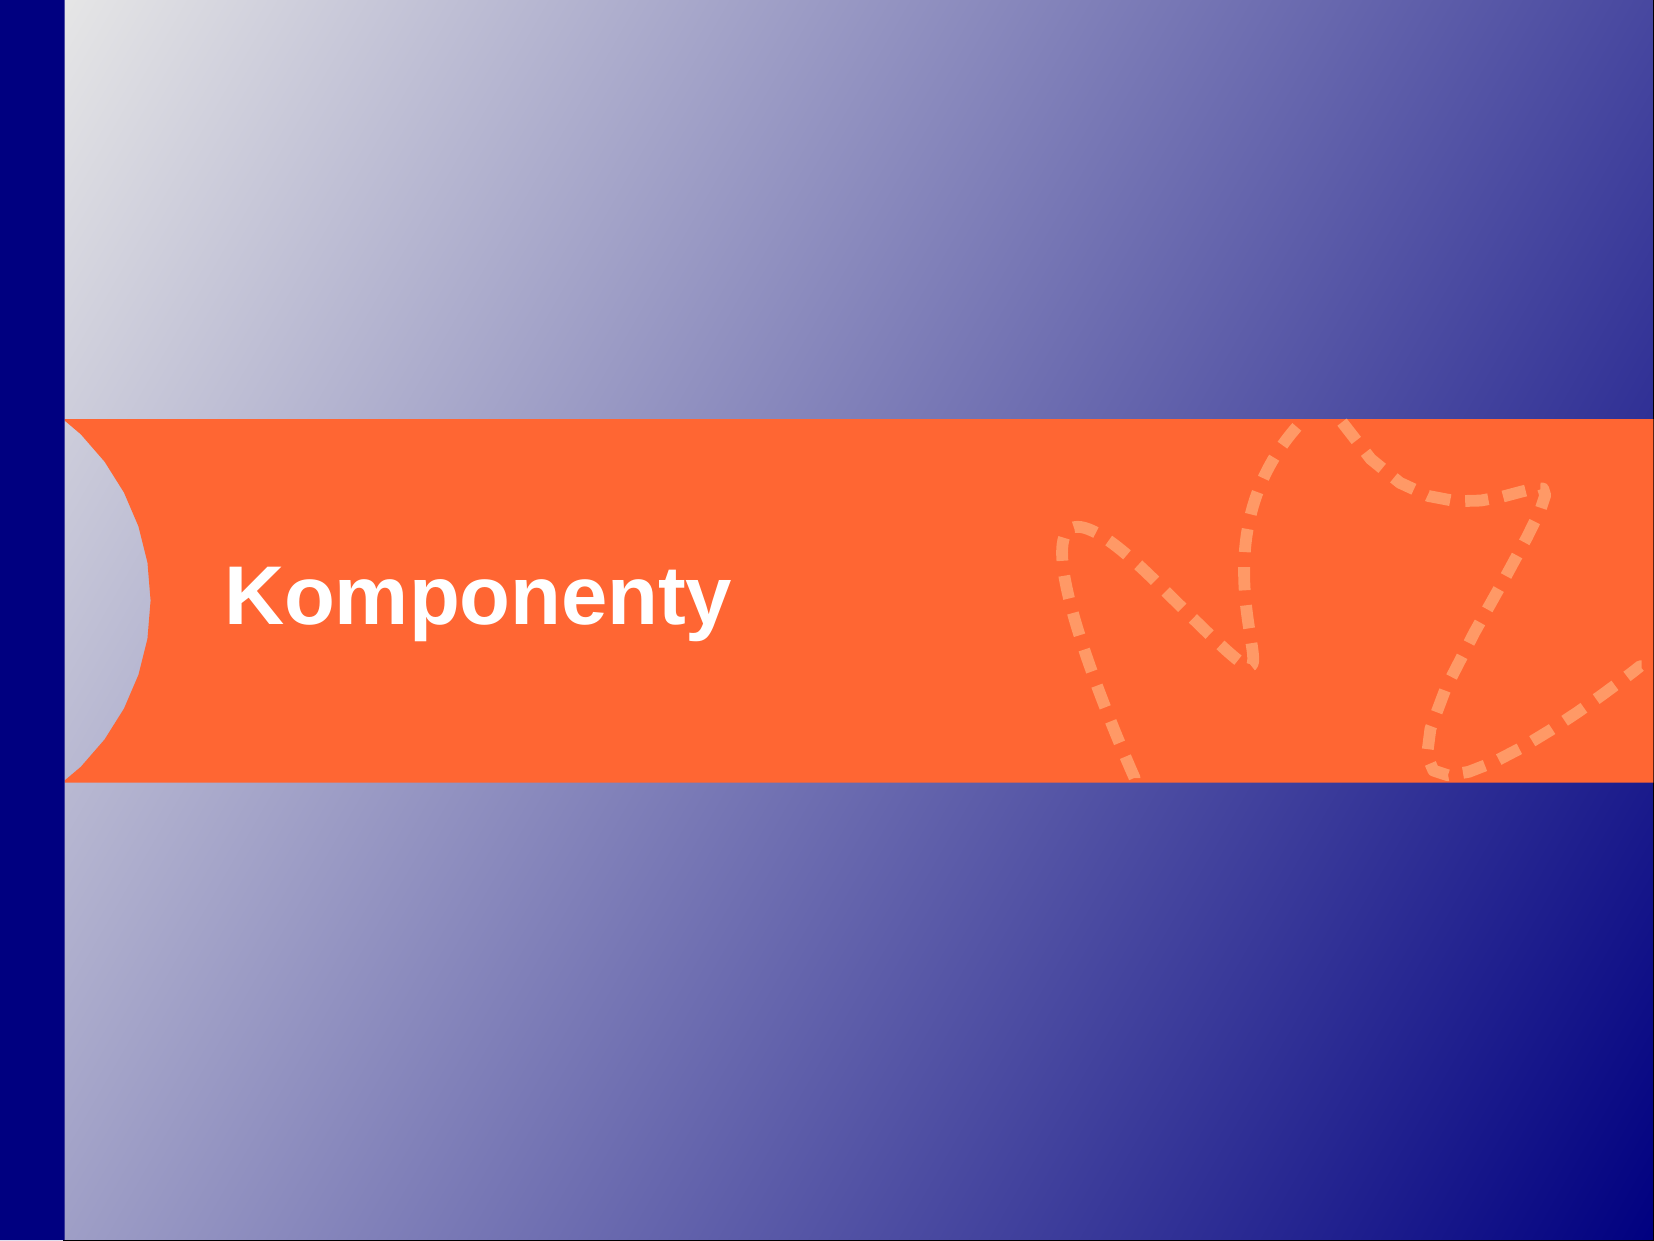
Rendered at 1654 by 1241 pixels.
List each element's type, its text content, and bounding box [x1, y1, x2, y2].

title Komponenty [224, 497, 1093, 704]
